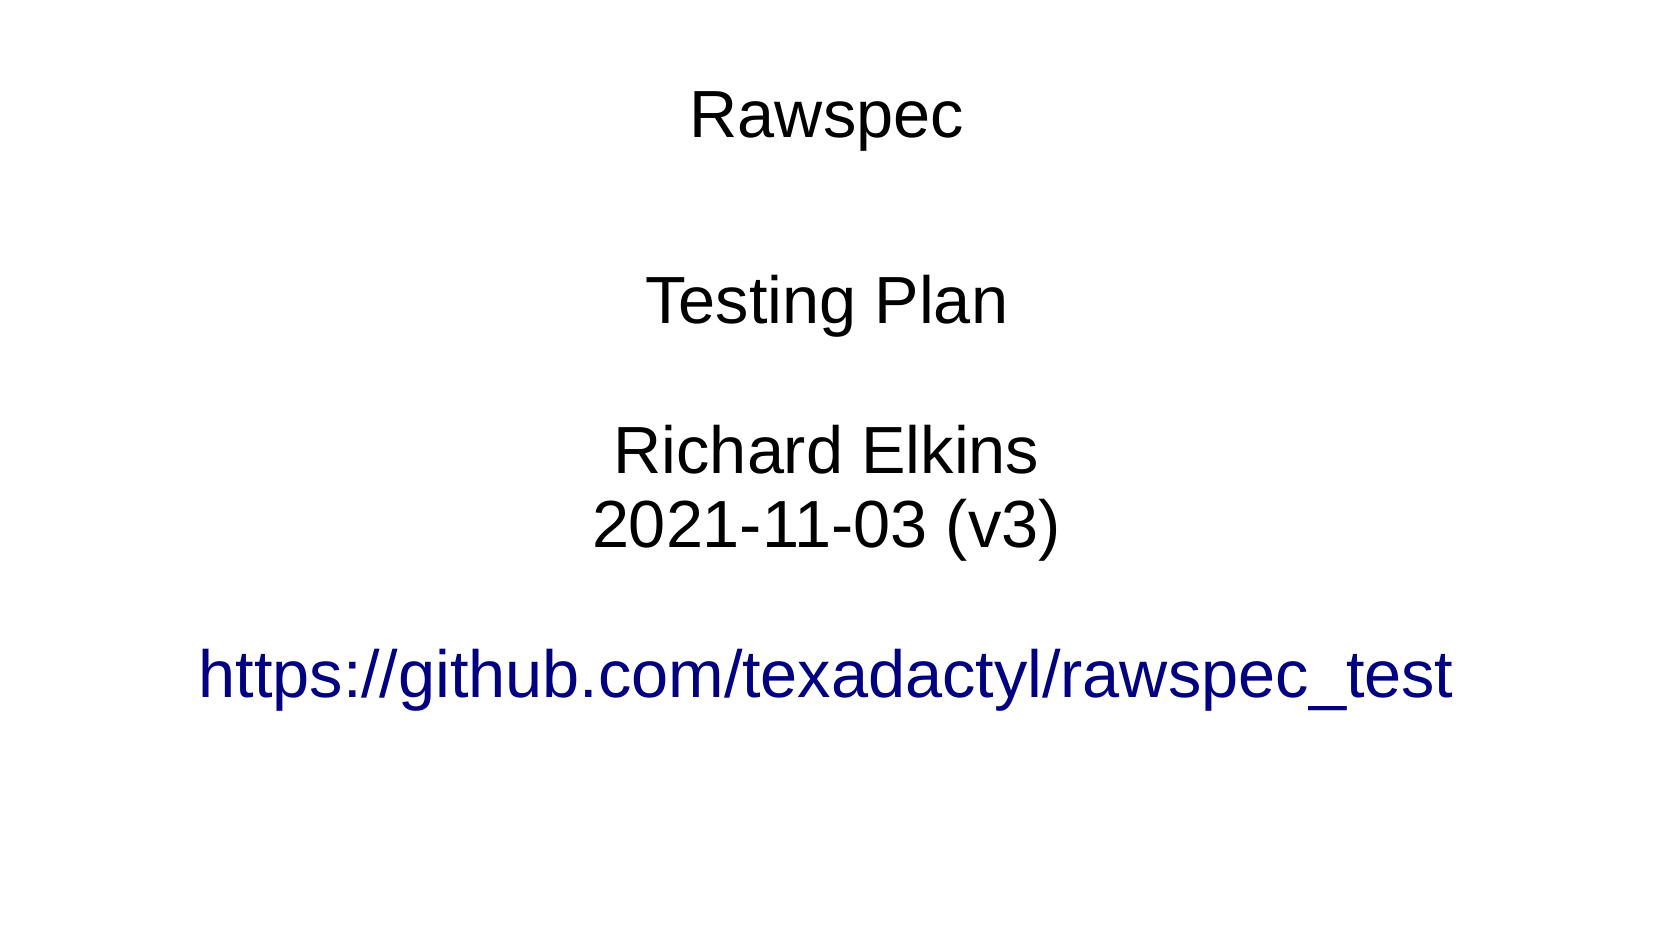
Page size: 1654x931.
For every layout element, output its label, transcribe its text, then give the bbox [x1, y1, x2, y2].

title Rawspec [82, 37, 1571, 193]
subtitle Testing Plan Richard Elkins 2021-11-03 (v3) https://github.com/texadactyl/rawspec_test [82, 217, 1571, 758]
